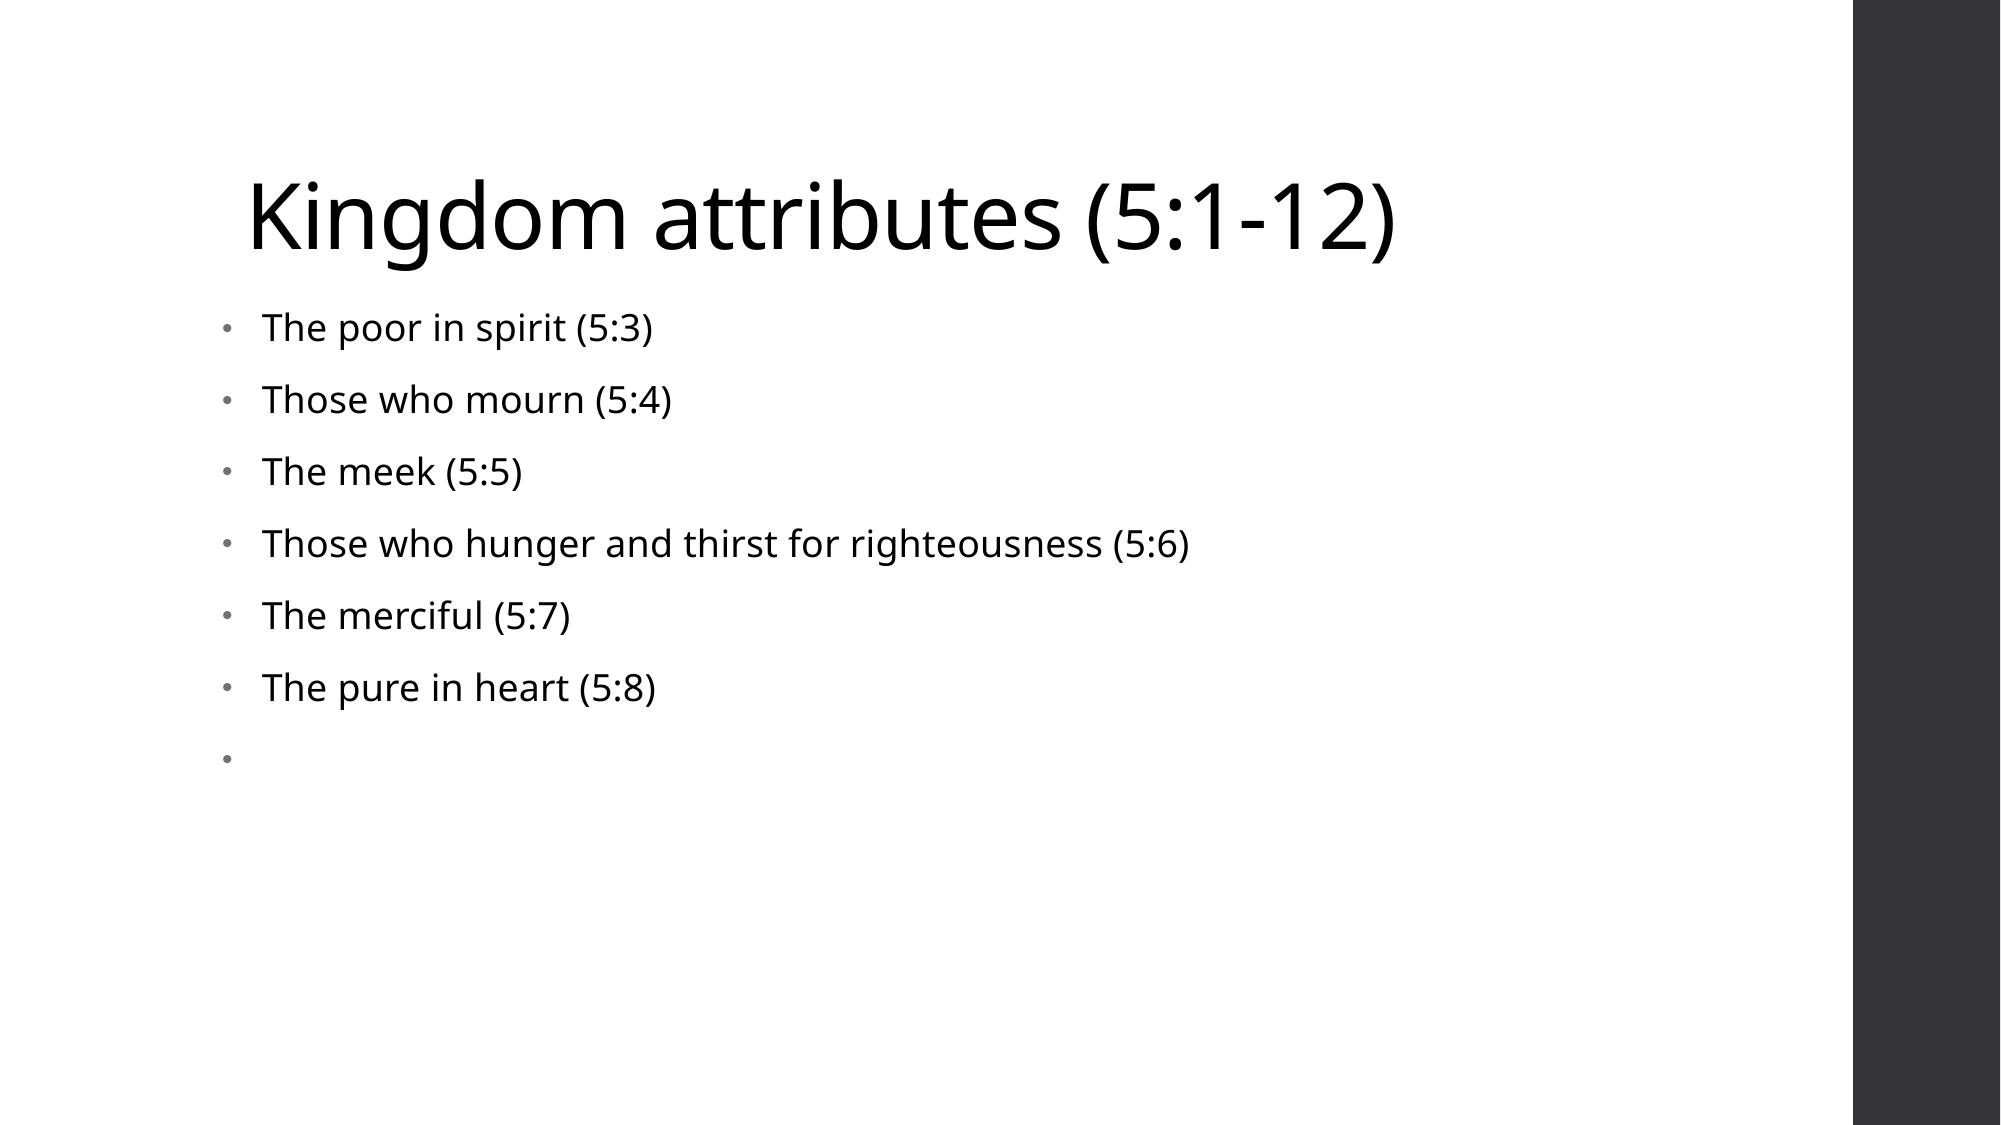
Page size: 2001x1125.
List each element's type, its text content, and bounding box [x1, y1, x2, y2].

list The poor in spirit (5:3) Those who mourn (5:4) The meek (5:5) Those who hunger and thirst for righteousness (5:6) The merciful (5:7) The pure in heart (5:8) [206, 299, 1617, 1014]
title Kingdom attributes (5:1-12) [206, 60, 1797, 278]
